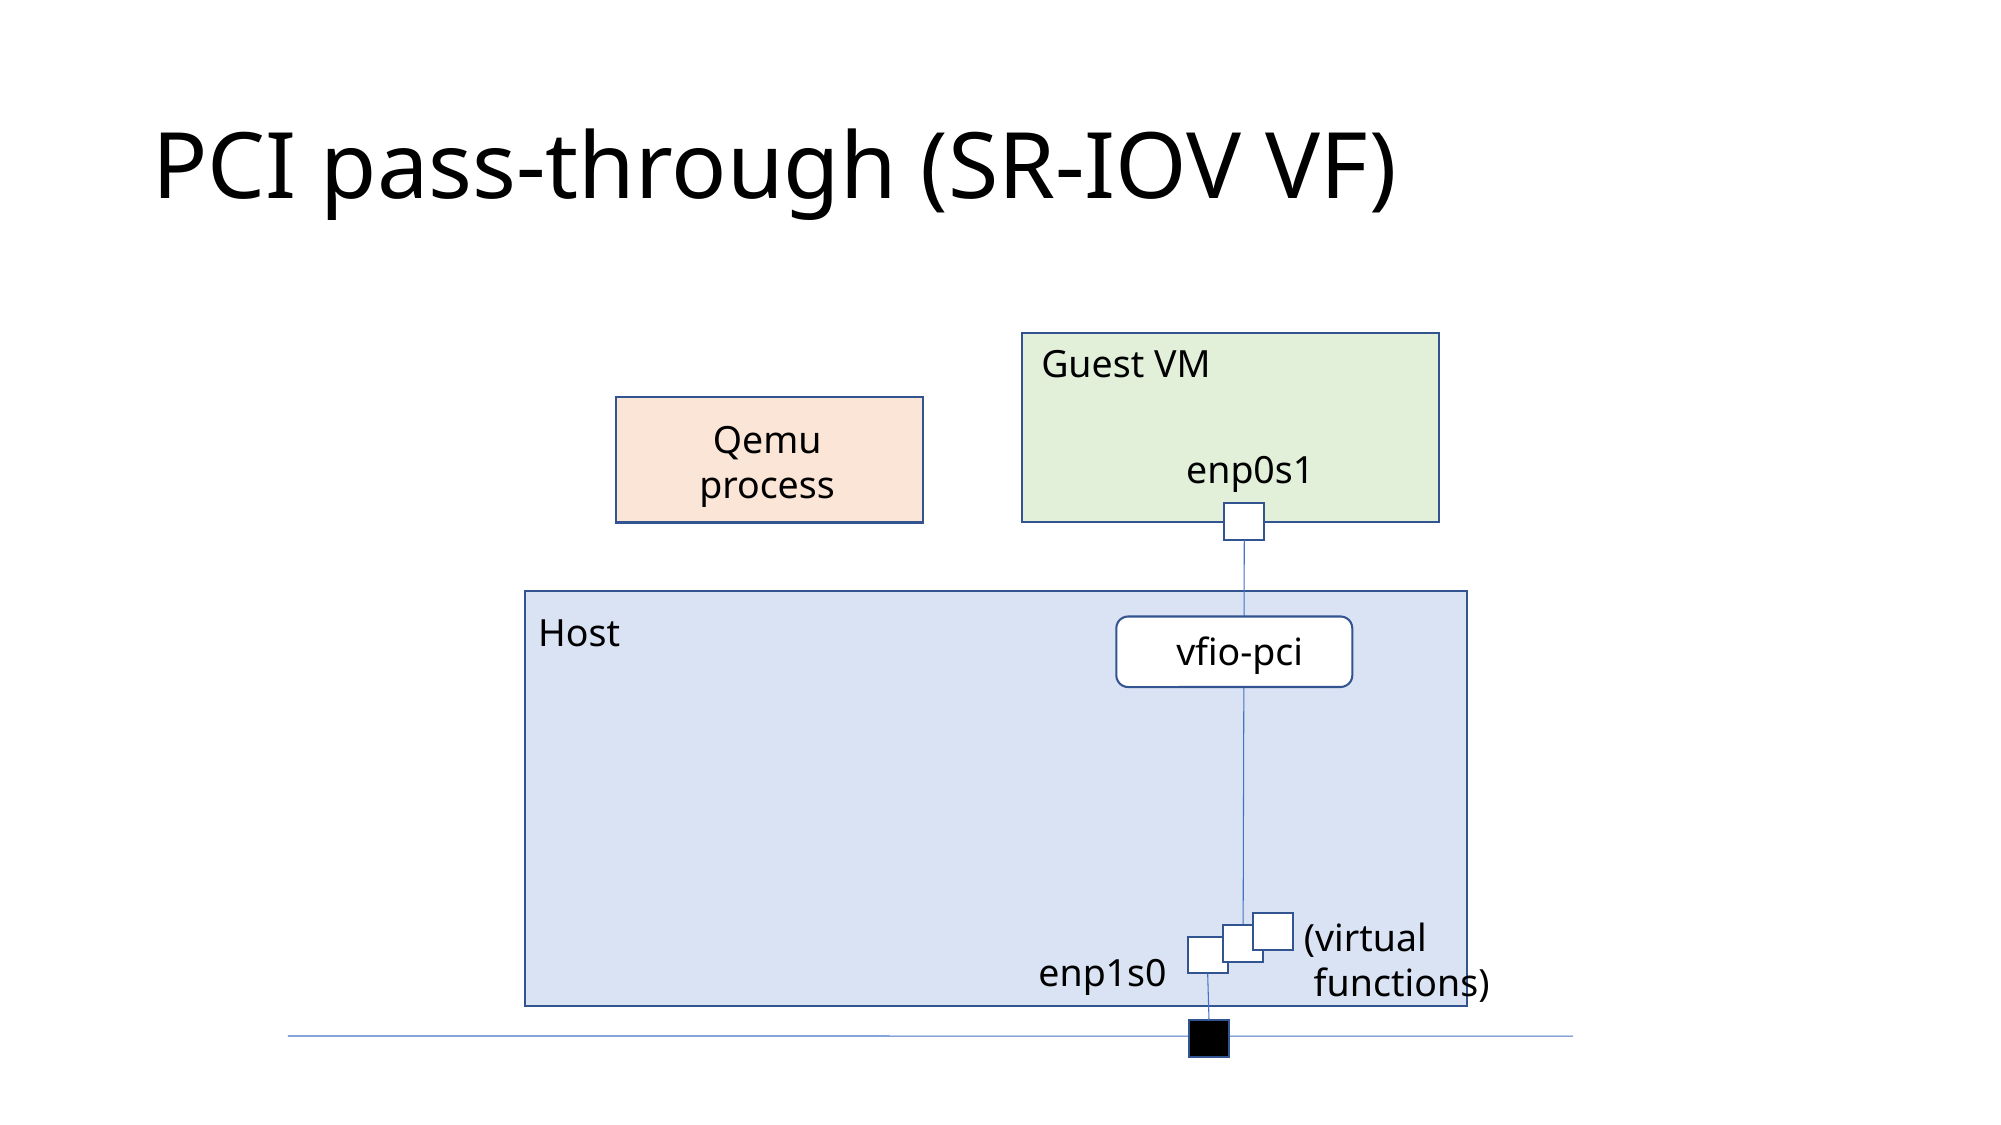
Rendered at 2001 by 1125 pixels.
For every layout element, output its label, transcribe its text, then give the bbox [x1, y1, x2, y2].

text_box [615, 397, 923, 523]
text_box [1022, 333, 1439, 540]
text_box vfio-pci [1161, 620, 1405, 681]
text_box Qemu process [666, 408, 869, 514]
text_box [525, 590, 1467, 1007]
text_box (virtual functions) [1289, 906, 1536, 1011]
text_box enp1s0 [1023, 941, 1197, 1002]
text_box enp0s1 [1171, 439, 1406, 499]
text_box [1188, 1020, 1229, 1057]
title PCI pass-through (SR-IOV VF) [137, 59, 1863, 278]
text_box Host [523, 601, 691, 661]
text_box Guest VM [1026, 333, 1245, 393]
